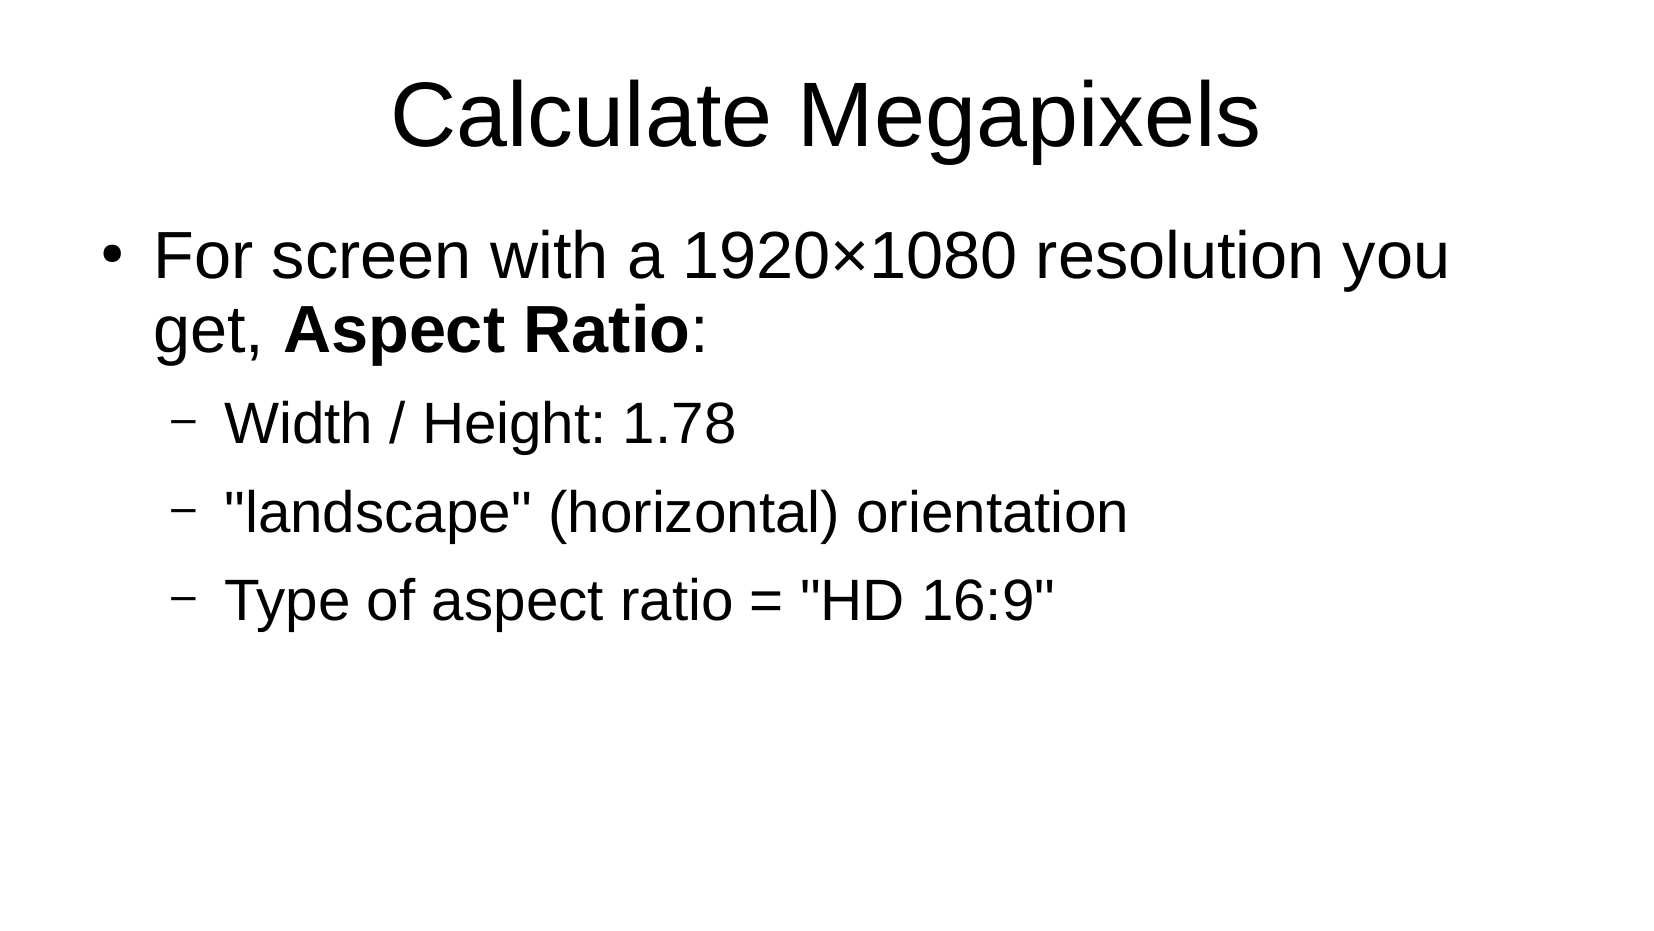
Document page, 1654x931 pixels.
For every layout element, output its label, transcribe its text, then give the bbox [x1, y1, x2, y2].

list For screen with a 1920×1080 resolution you get, Aspect Ratio: Width / Height: 1.78 "landscape" (horizontal) orientation Type of aspect ratio = "HD 16:9" [82, 217, 1571, 758]
title Calculate Megapixels [82, 37, 1571, 193]
